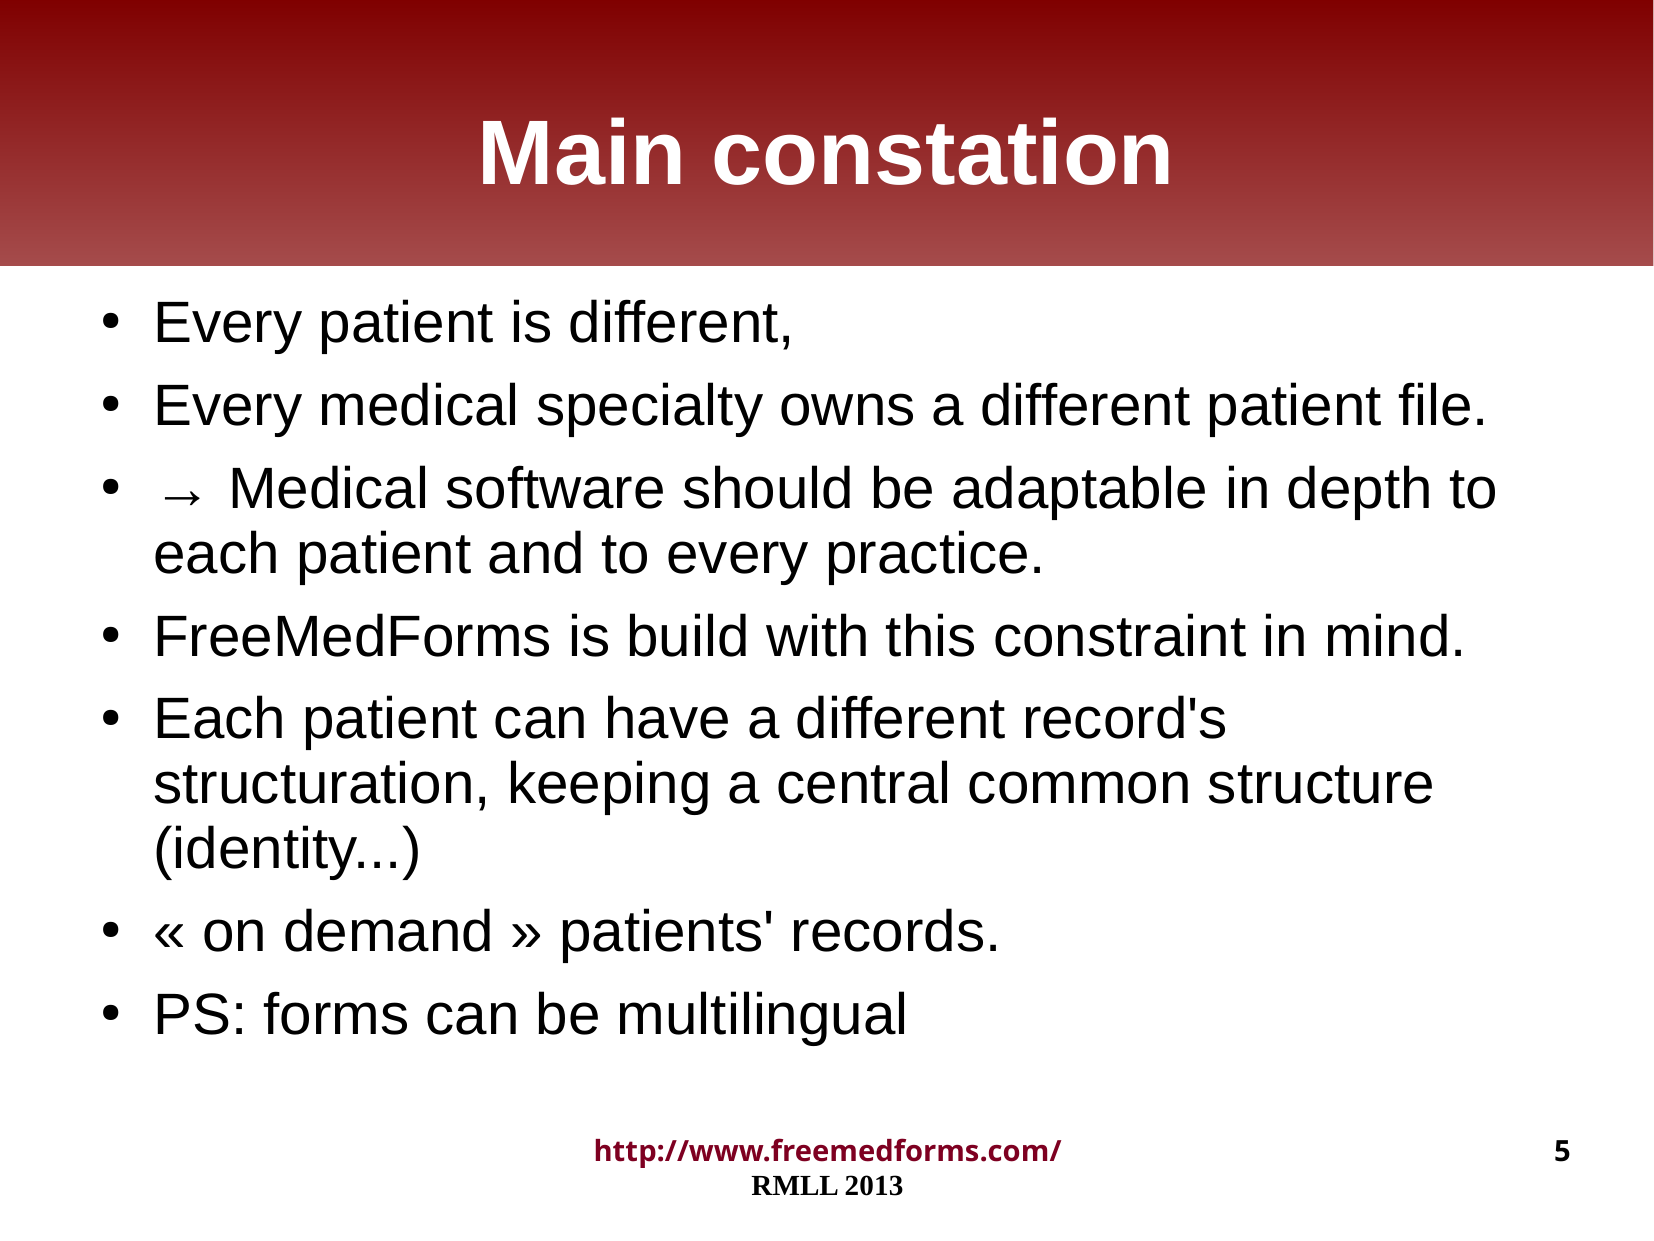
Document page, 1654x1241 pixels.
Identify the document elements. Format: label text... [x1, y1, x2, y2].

list Every patient is different, Every medical specialty owns a different patient file. → Medical software should be adaptable in depth to each patient and to every practice. FreeMedForms is build with this constraint in mind. Each patient can have a different record's structuration, keeping a central common structure (identity...) « on demand » patients' records. PS: forms can be multilingual [82, 290, 1571, 1093]
title Main constation [29, 49, 1625, 257]
